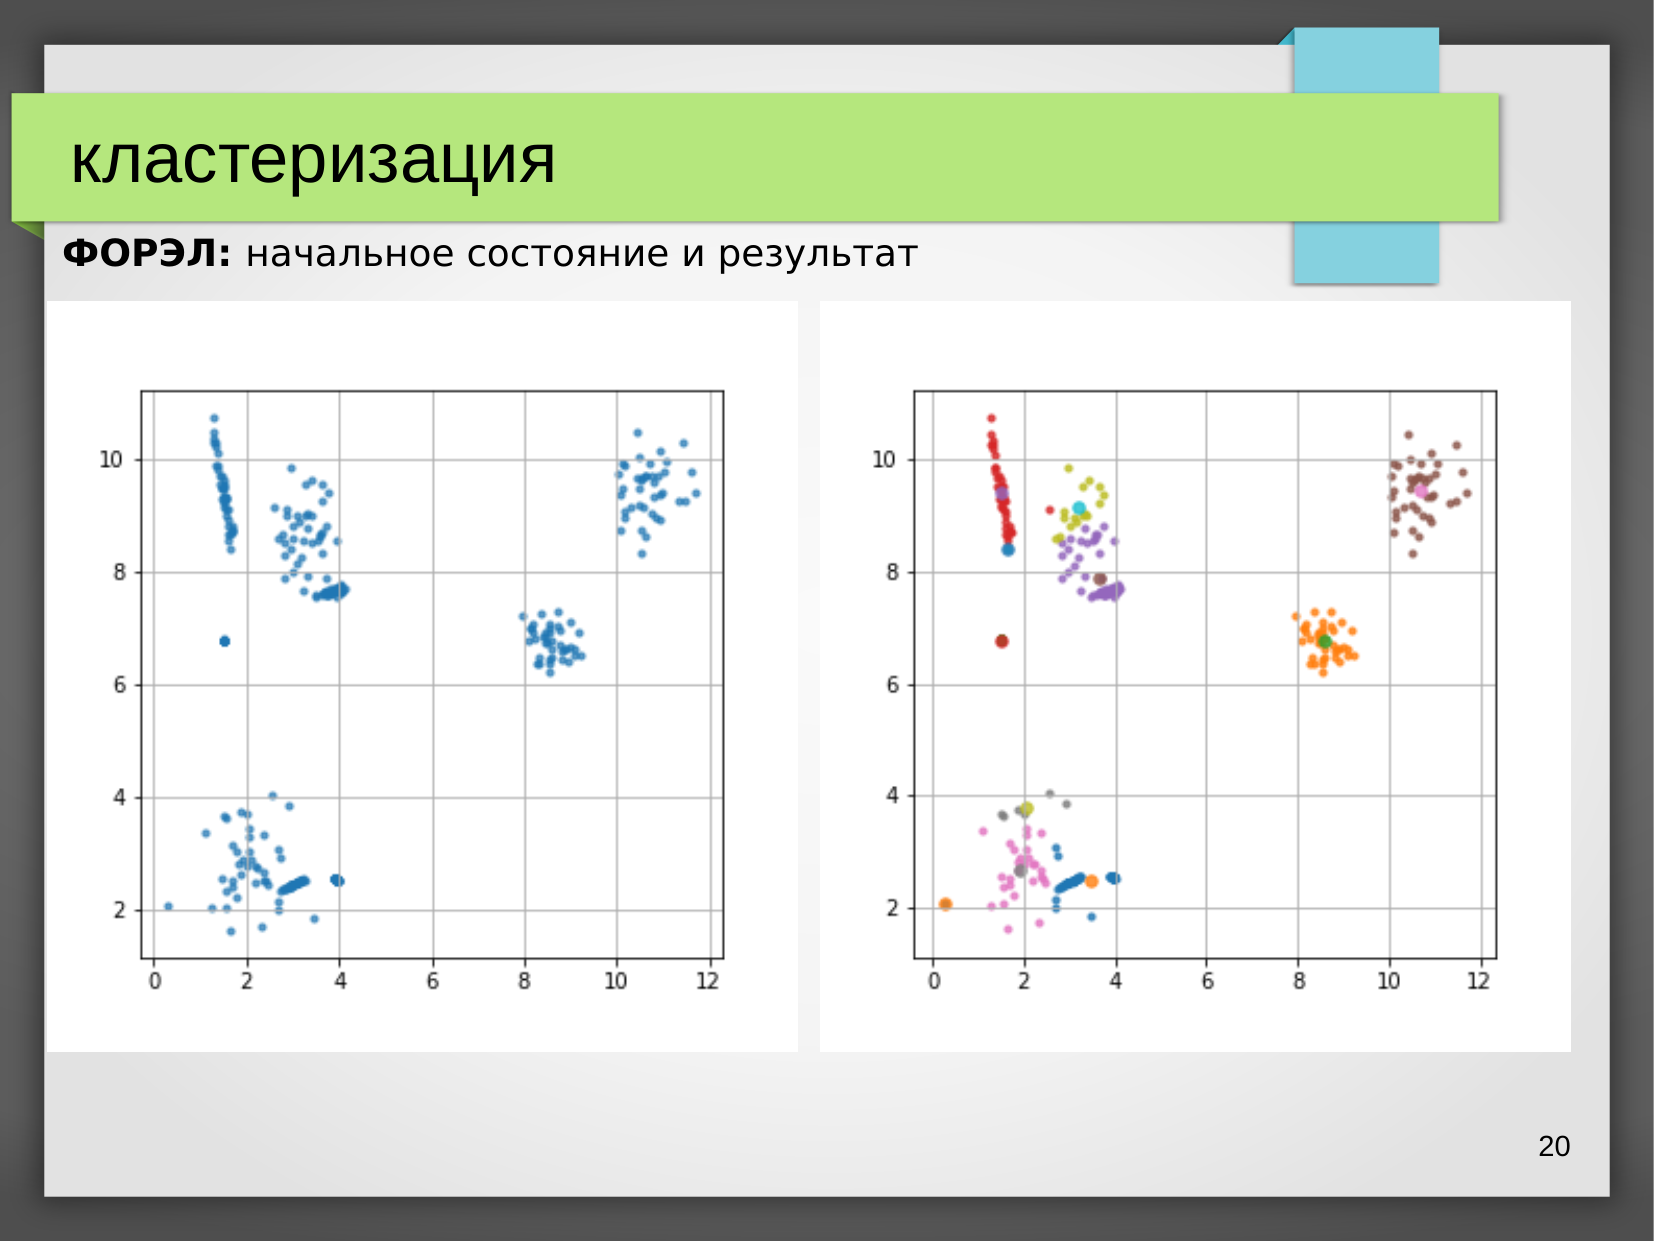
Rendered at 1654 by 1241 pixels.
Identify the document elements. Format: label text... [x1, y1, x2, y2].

title кластеризация [70, 118, 1205, 199]
picture [0, 0, 1654, 1241]
text_box ФОРЭЛ: начальное состояние и результат [47, 224, 1217, 283]
